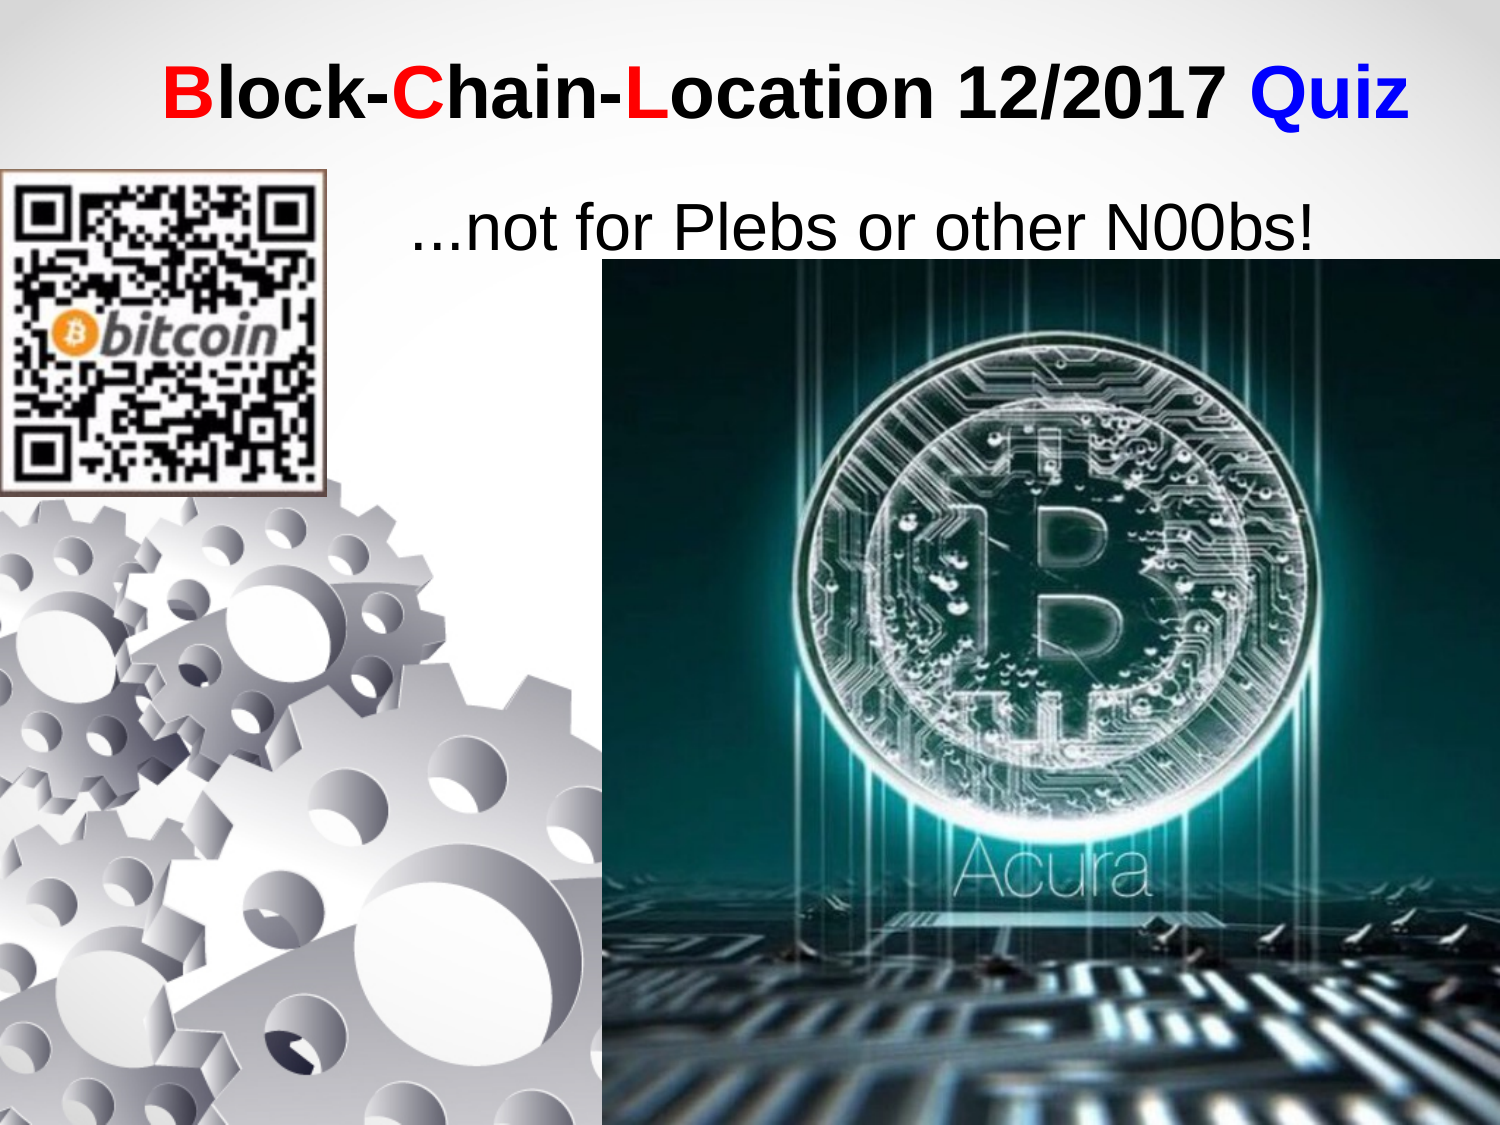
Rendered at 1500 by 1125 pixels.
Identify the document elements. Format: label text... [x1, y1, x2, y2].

title Block-Chain-Location 12/2017 Quiz [106, 0, 1427, 178]
subtitle ...not for Plebs or other N00bs! [327, 175, 1388, 284]
picture [0, 0, 1500, 1125]
